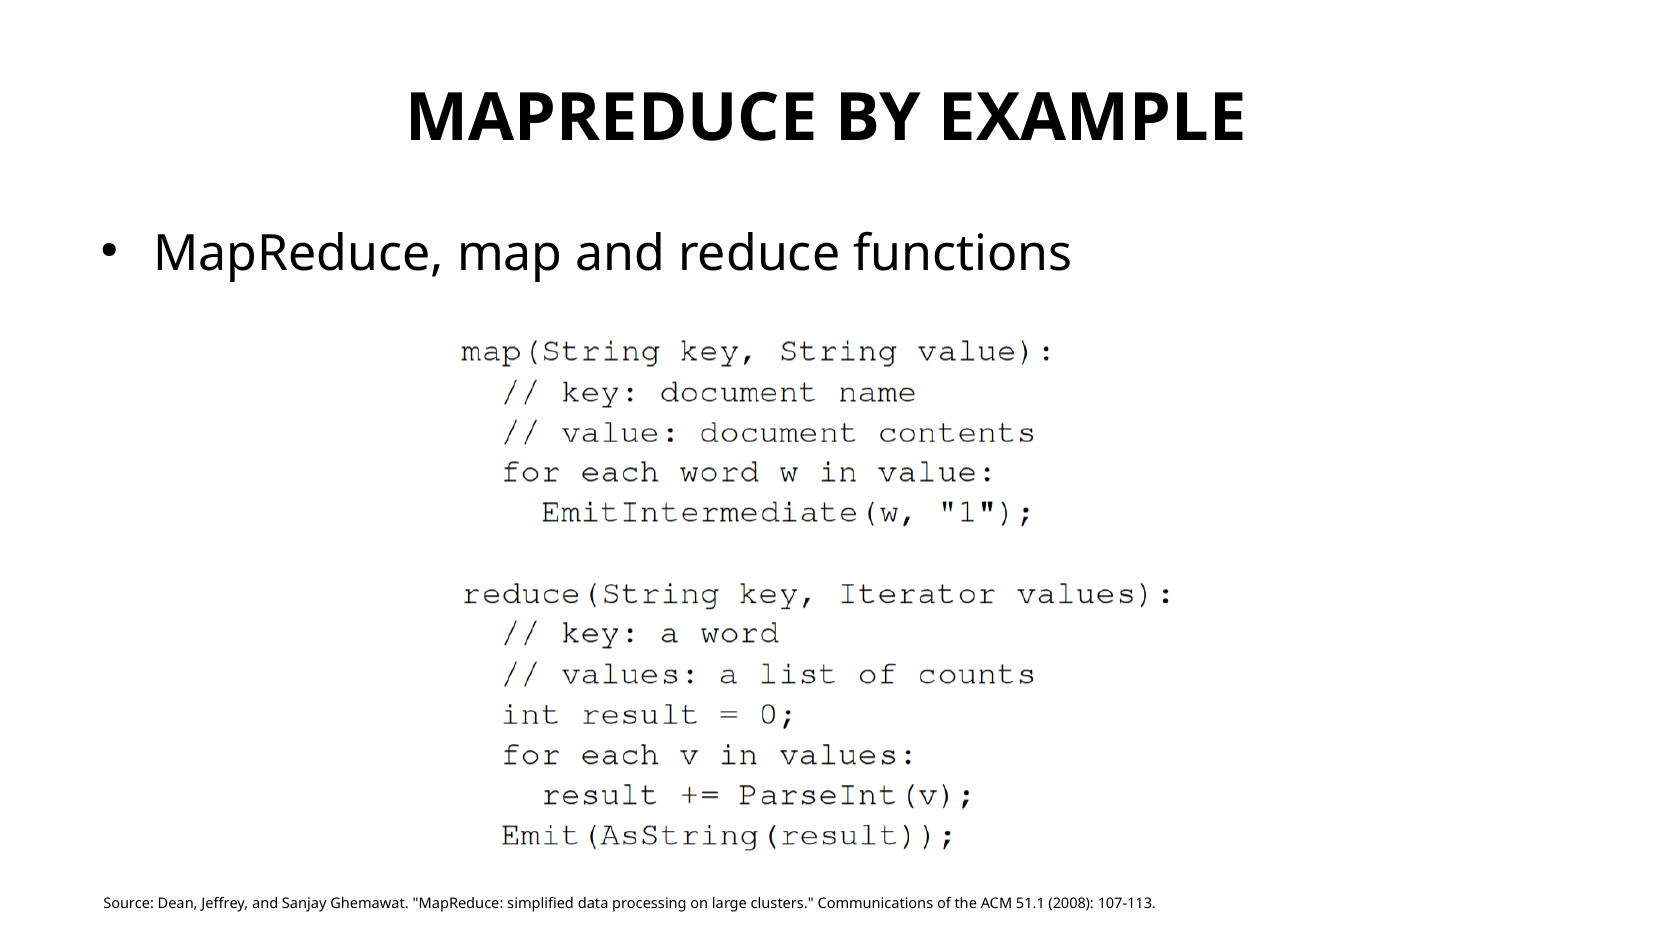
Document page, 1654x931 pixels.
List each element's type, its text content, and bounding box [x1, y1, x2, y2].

list MapReduce, map and reduce functions [82, 217, 1571, 757]
picture [448, 328, 1205, 867]
title MAPREDUCE BY EXAMPLE [82, 36, 1571, 193]
text_box Source: Dean, Jeffrey, and Sanjay Ghemawat. "MapReduce: simplified data processing on large clusters." Communications of the ACM 51.1 (2008): 107-113. [88, 885, 1335, 928]
